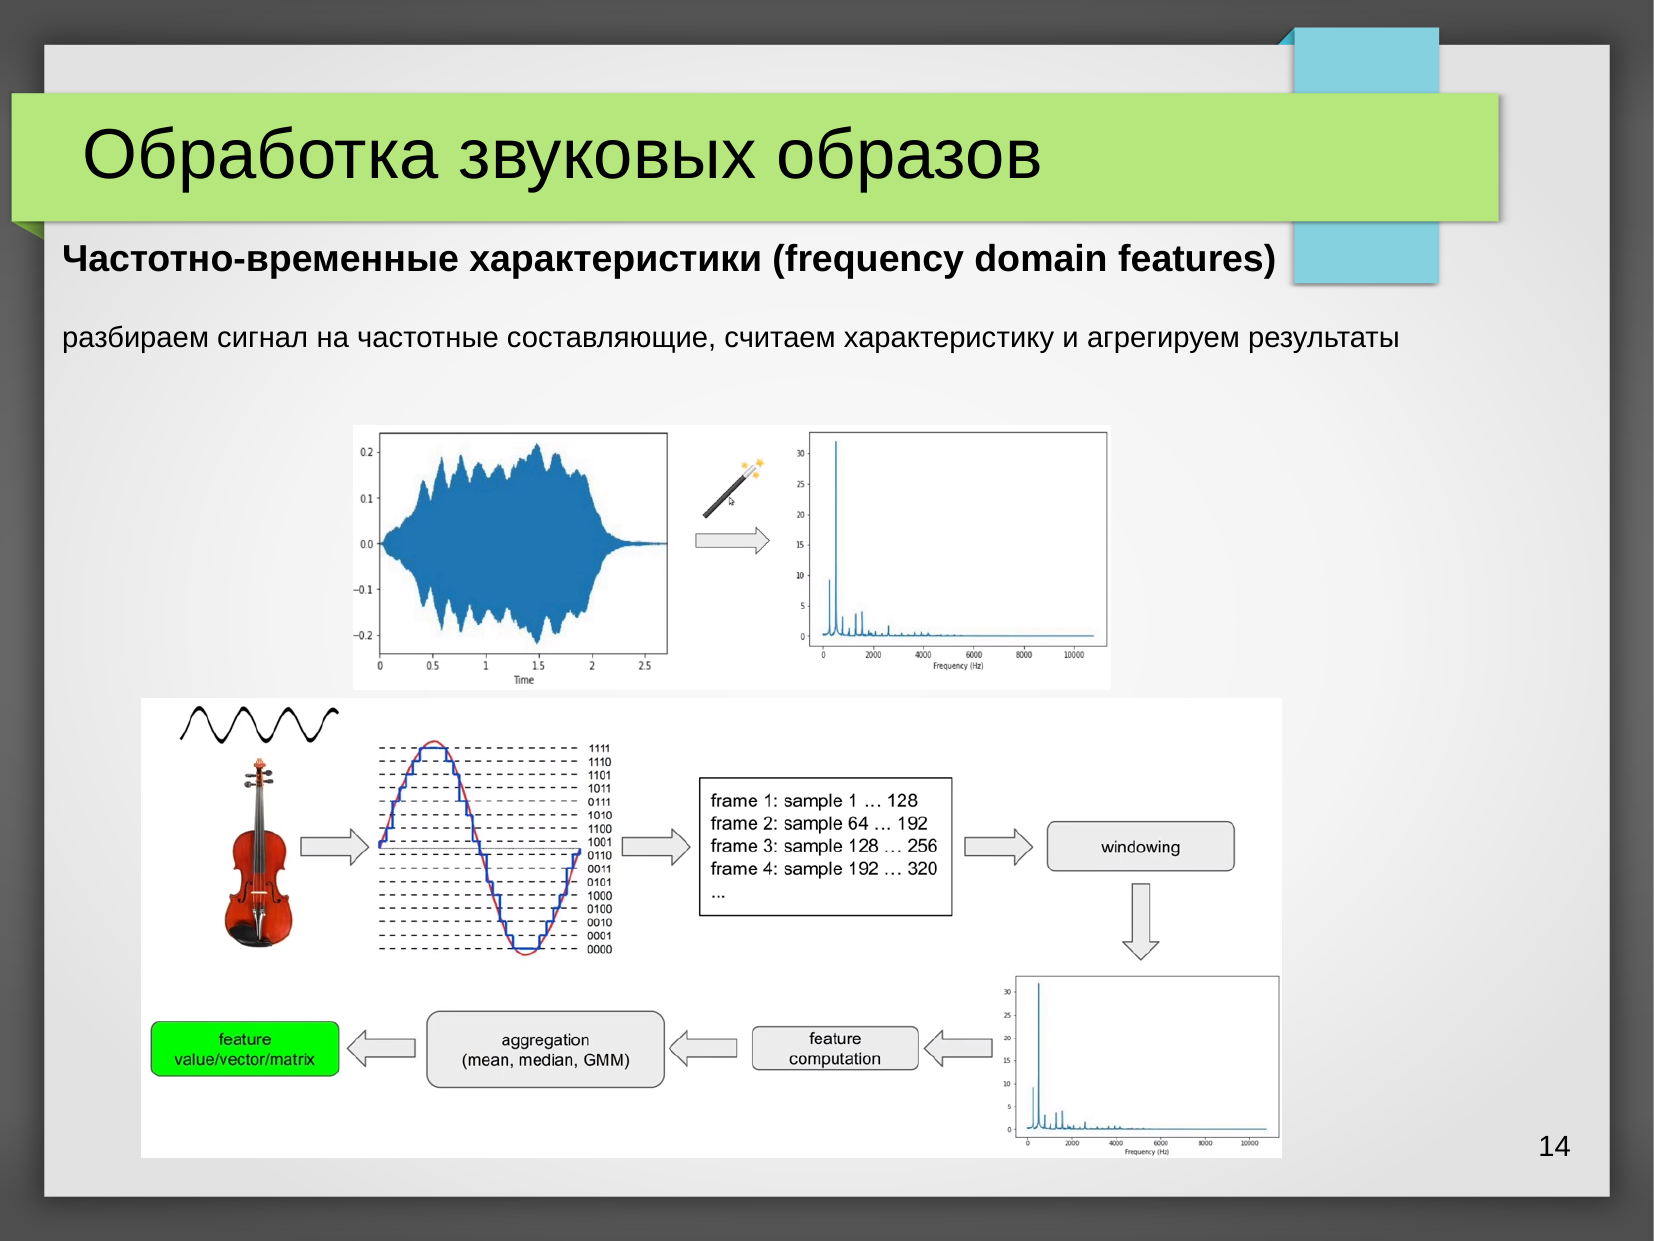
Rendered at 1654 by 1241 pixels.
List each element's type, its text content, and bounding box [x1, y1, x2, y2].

title Обработка звуковых образов [82, 114, 1406, 194]
text_box Частотно-временные характеристики (frequency domain features) разбираем сигнал на частотные составляющие, считаем характеристику и агрегируем результаты [62, 237, 1512, 473]
picture [0, 0, 1654, 1241]
